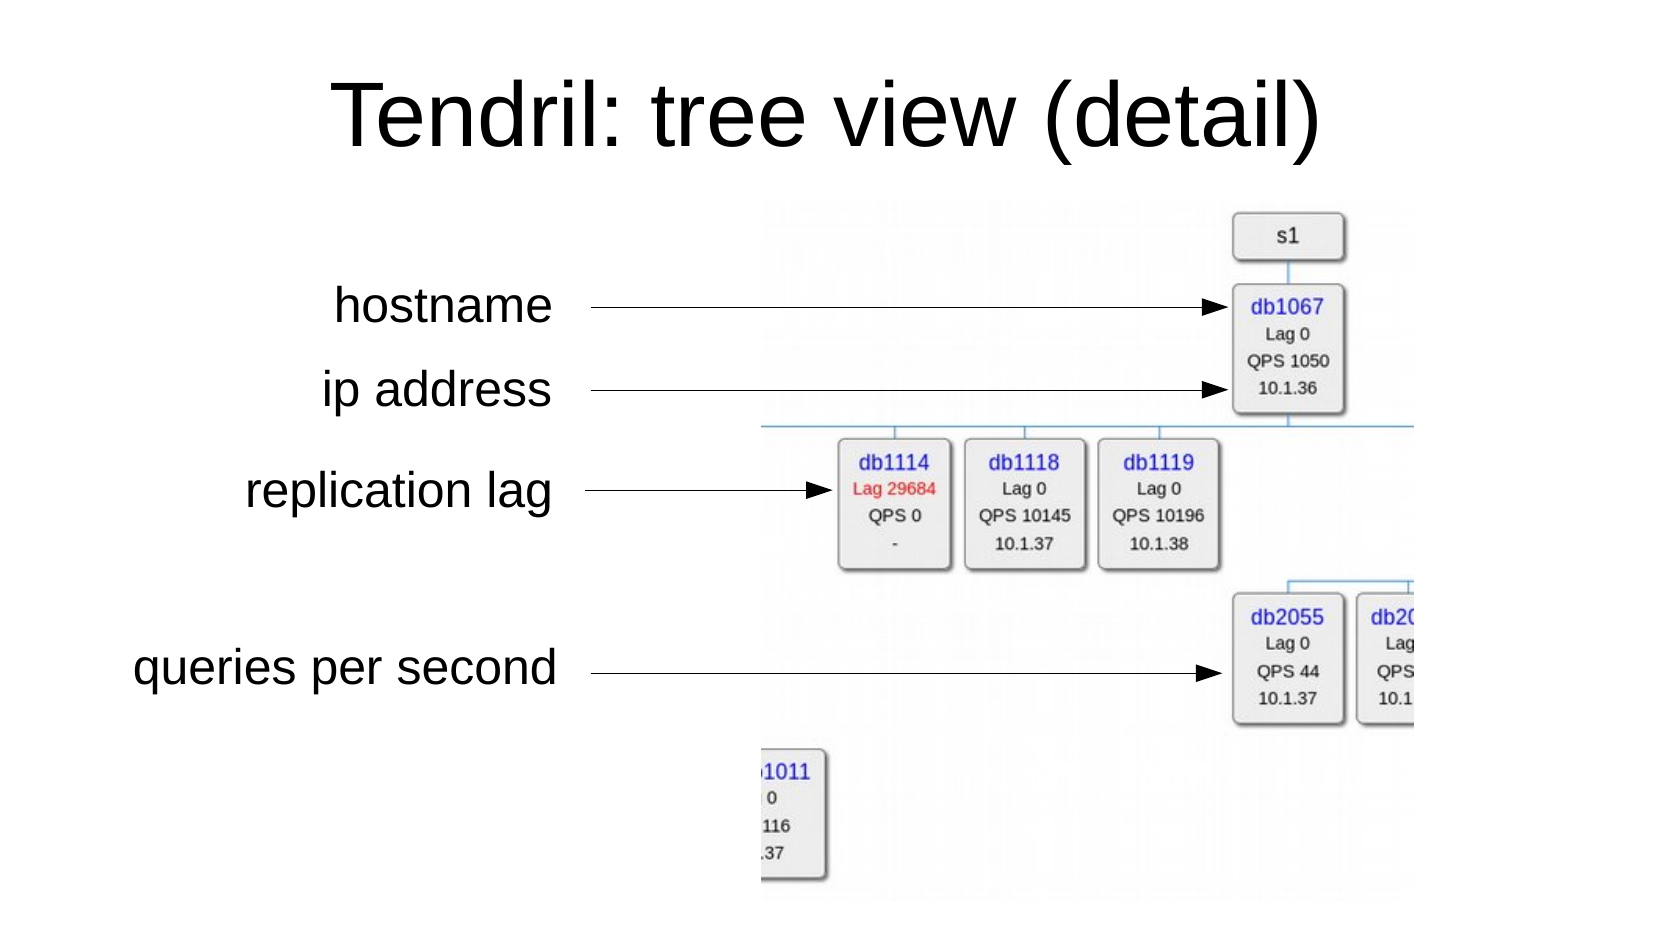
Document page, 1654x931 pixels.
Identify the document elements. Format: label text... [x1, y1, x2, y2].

text_box ip address [307, 354, 573, 425]
text_box queries per second [118, 631, 579, 709]
text_box replication lag [230, 454, 591, 538]
title Tendril: tree view (detail) [82, 37, 1571, 193]
picture [761, 199, 1414, 902]
text_box hostname [318, 270, 585, 361]
